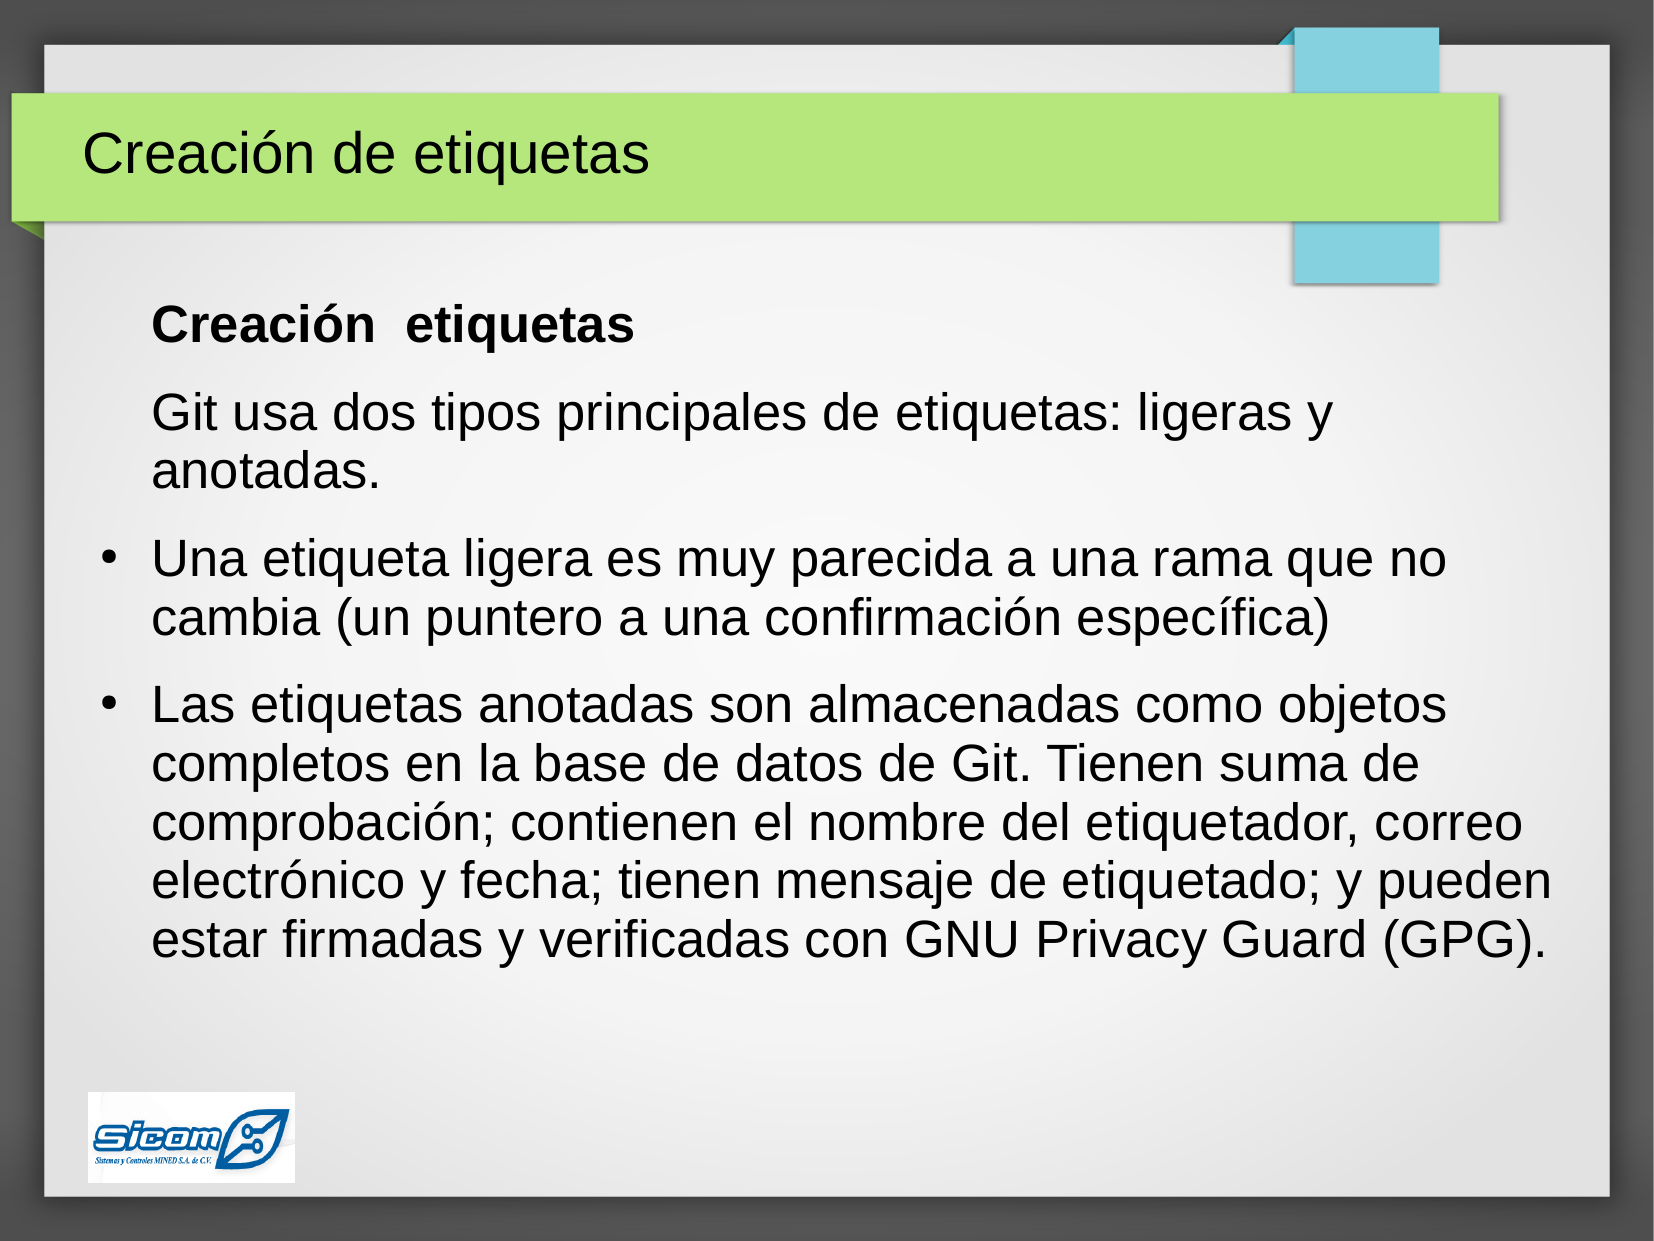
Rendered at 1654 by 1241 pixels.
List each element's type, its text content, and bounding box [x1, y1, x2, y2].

picture [0, 0, 1654, 1241]
list Creación etiquetas Git usa dos tipos principales de etiquetas: ligeras y anotadas. Una etiqueta ligera es muy parecida a una rama que no cambia (un puntero a una confirmación específica) Las etiquetas anotadas son almacenadas como objetos completos en la base de datos de Git. Tienen suma de comprobación; contienen el nombre del etiquetador, correo electrónico y fecha; tienen mensaje de etiquetado; y pueden estar firmadas y verificadas con GNU Privacy Guard (GPG). [82, 295, 1571, 1015]
title Creación de etiquetas [82, 94, 1264, 213]
